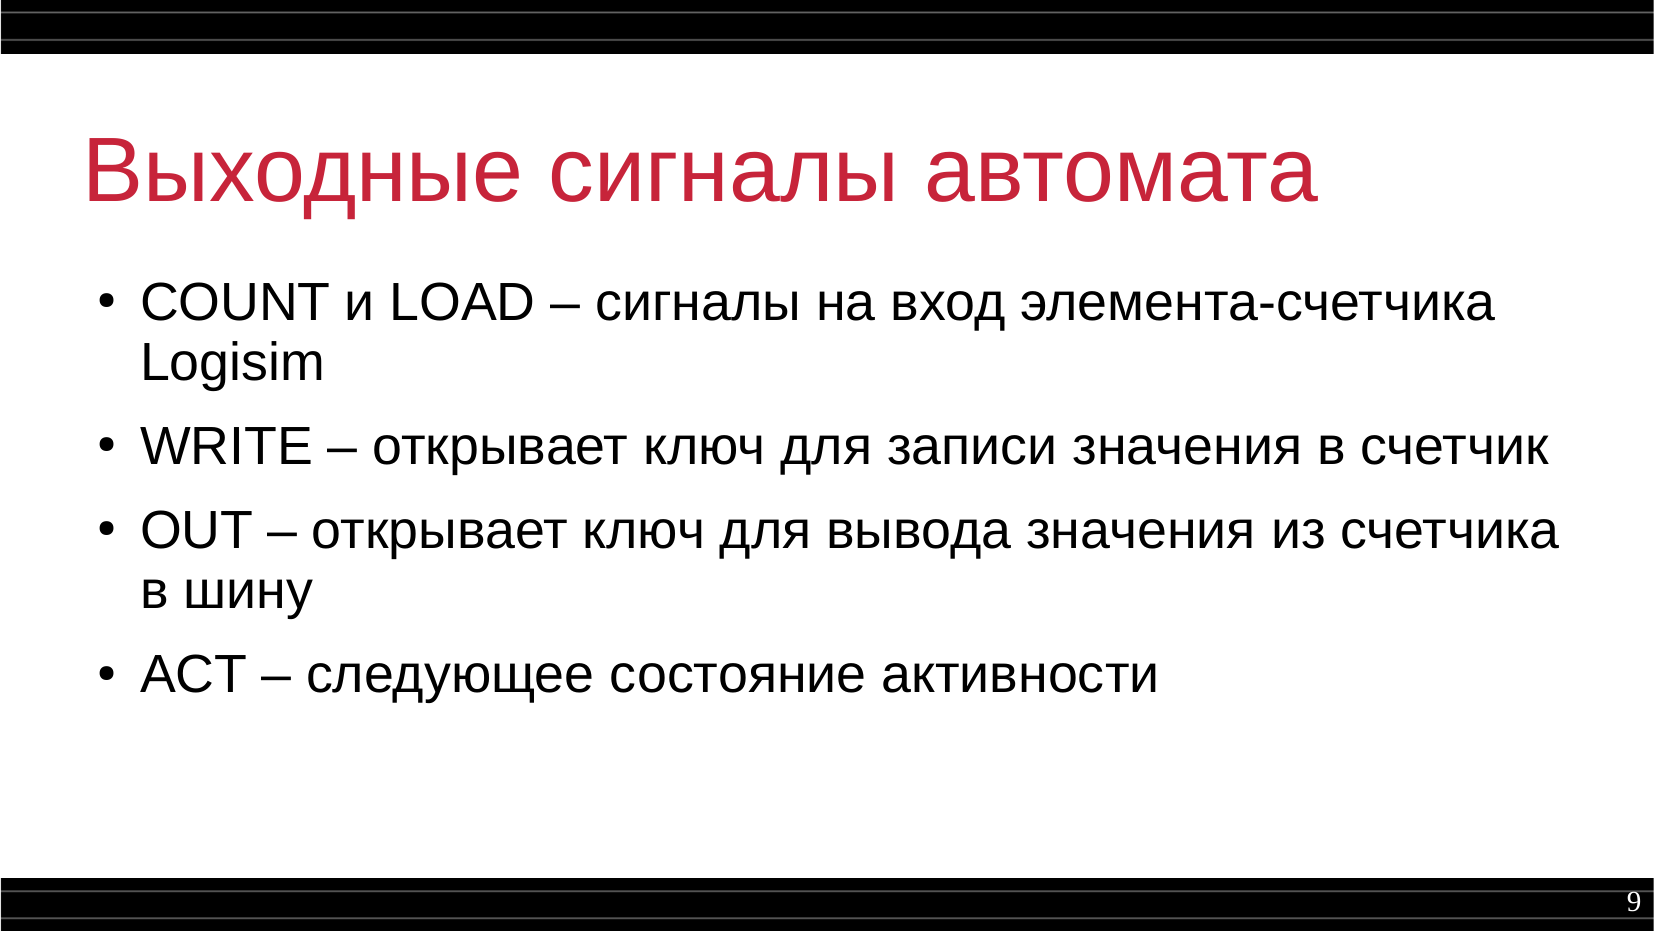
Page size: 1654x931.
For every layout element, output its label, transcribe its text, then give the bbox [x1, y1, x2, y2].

picture [0, 0, 1654, 54]
picture [0, 878, 1654, 931]
title Выходные сигналы автомата [82, 92, 1571, 248]
list COUNT и LOAD – сигналы на вход элемента-счетчика Logisim WRITE – открывает ключ для записи значения в счетчик OUT – открывает ключ для вывода значения из счетчика в шину ACT – следующее состояние активности [82, 271, 1571, 758]
